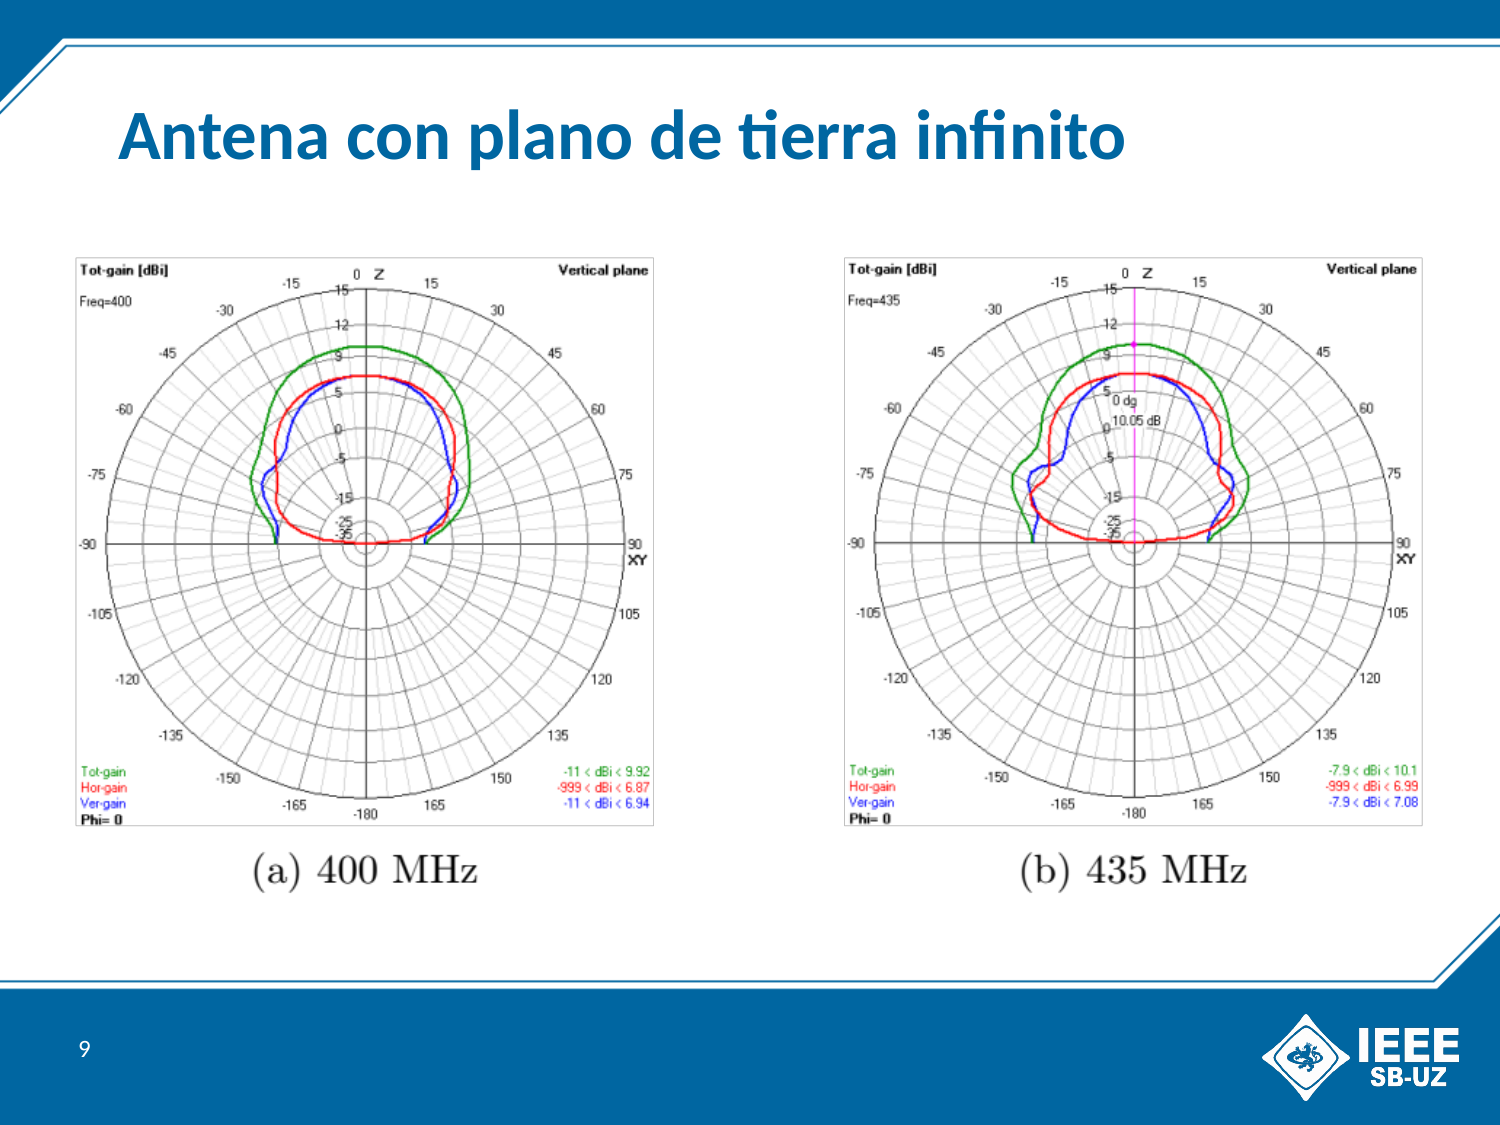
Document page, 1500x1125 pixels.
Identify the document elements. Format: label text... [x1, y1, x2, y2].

slide_number <number> [63, 1017, 143, 1078]
title Antena con plano de tierra infinito [103, 91, 1397, 182]
picture [0, 0, 1500, 115]
picture [50, 229, 1450, 896]
picture [0, 913, 1500, 1125]
